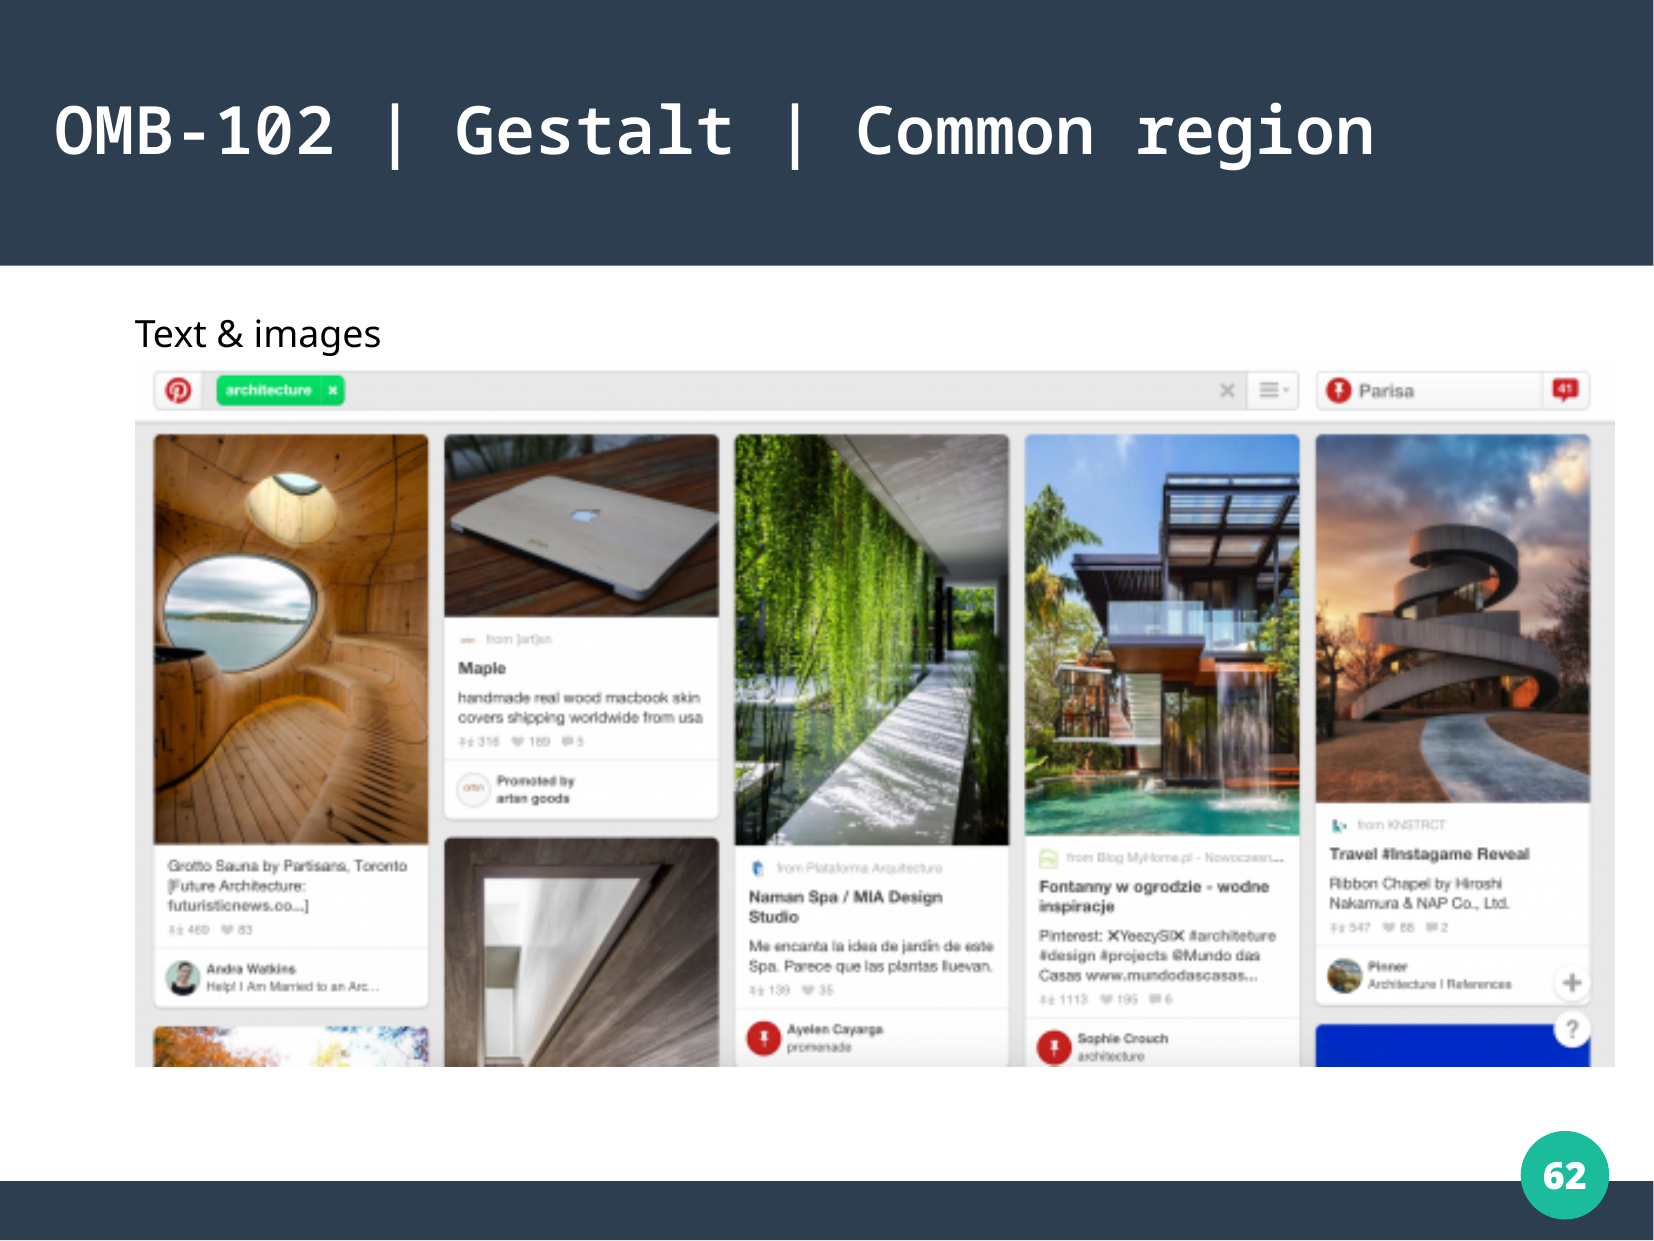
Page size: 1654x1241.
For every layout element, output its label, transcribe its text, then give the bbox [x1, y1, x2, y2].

title OMB-102 | Gestalt | Common region [55, 49, 1591, 207]
picture [135, 362, 1615, 1067]
text_box Text & images [120, 300, 416, 363]
